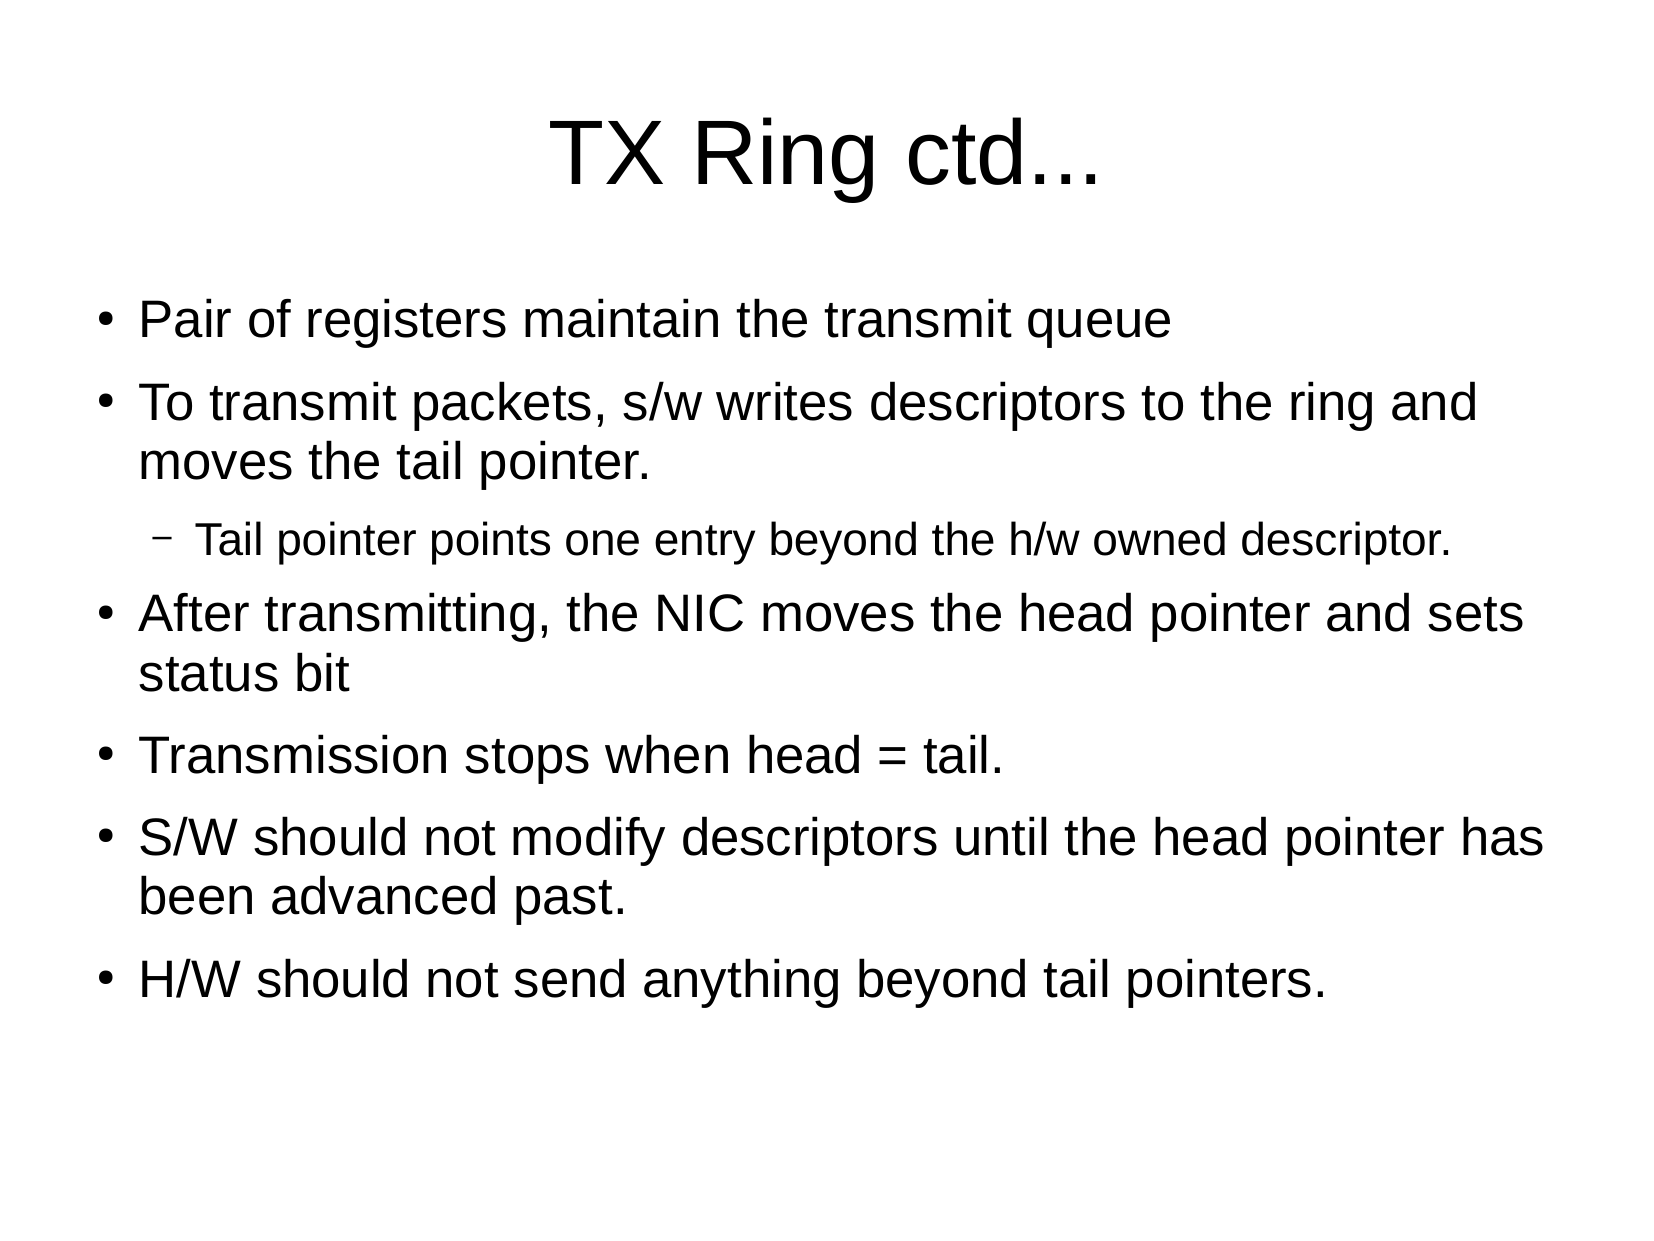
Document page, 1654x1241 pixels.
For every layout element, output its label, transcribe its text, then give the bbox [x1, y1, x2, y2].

title TX Ring ctd... [82, 49, 1571, 257]
list Pair of registers maintain the transmit queue To transmit packets, s/w writes descriptors to the ring and moves the tail pointer. Tail pointer points one entry beyond the h/w owned descriptor. After transmitting, the NIC moves the head pointer and sets status bit Transmission stops when head = tail. S/W should not modify descriptors until the head pointer has been advanced past. H/W should not send anything beyond tail pointers. [82, 290, 1571, 1010]
